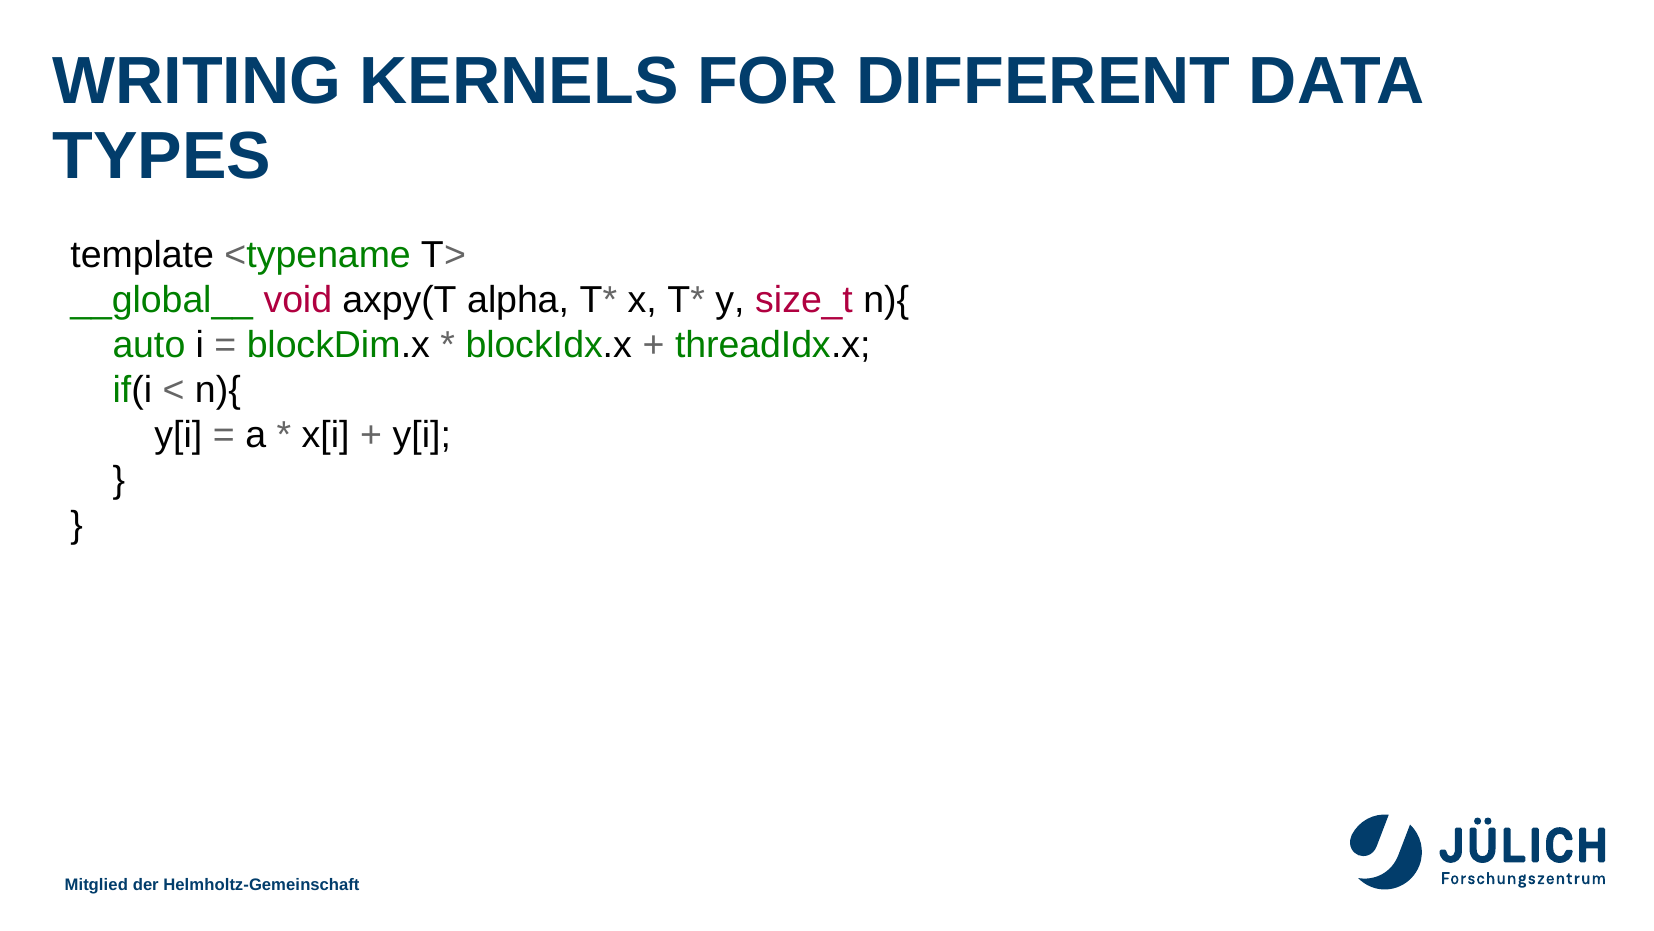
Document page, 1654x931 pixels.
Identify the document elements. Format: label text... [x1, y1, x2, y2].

text_box template <typename T> __global__ void axpy(T alpha, T* x, T* y, size_t n){ auto i = blockDim.x * blockIdx.x + threadIdx.x; if(i < n){ y[i] = a * x[i] + y[i]; } } [55, 222, 1274, 612]
title Writing Kernels for Different Data Types [52, 43, 1606, 194]
